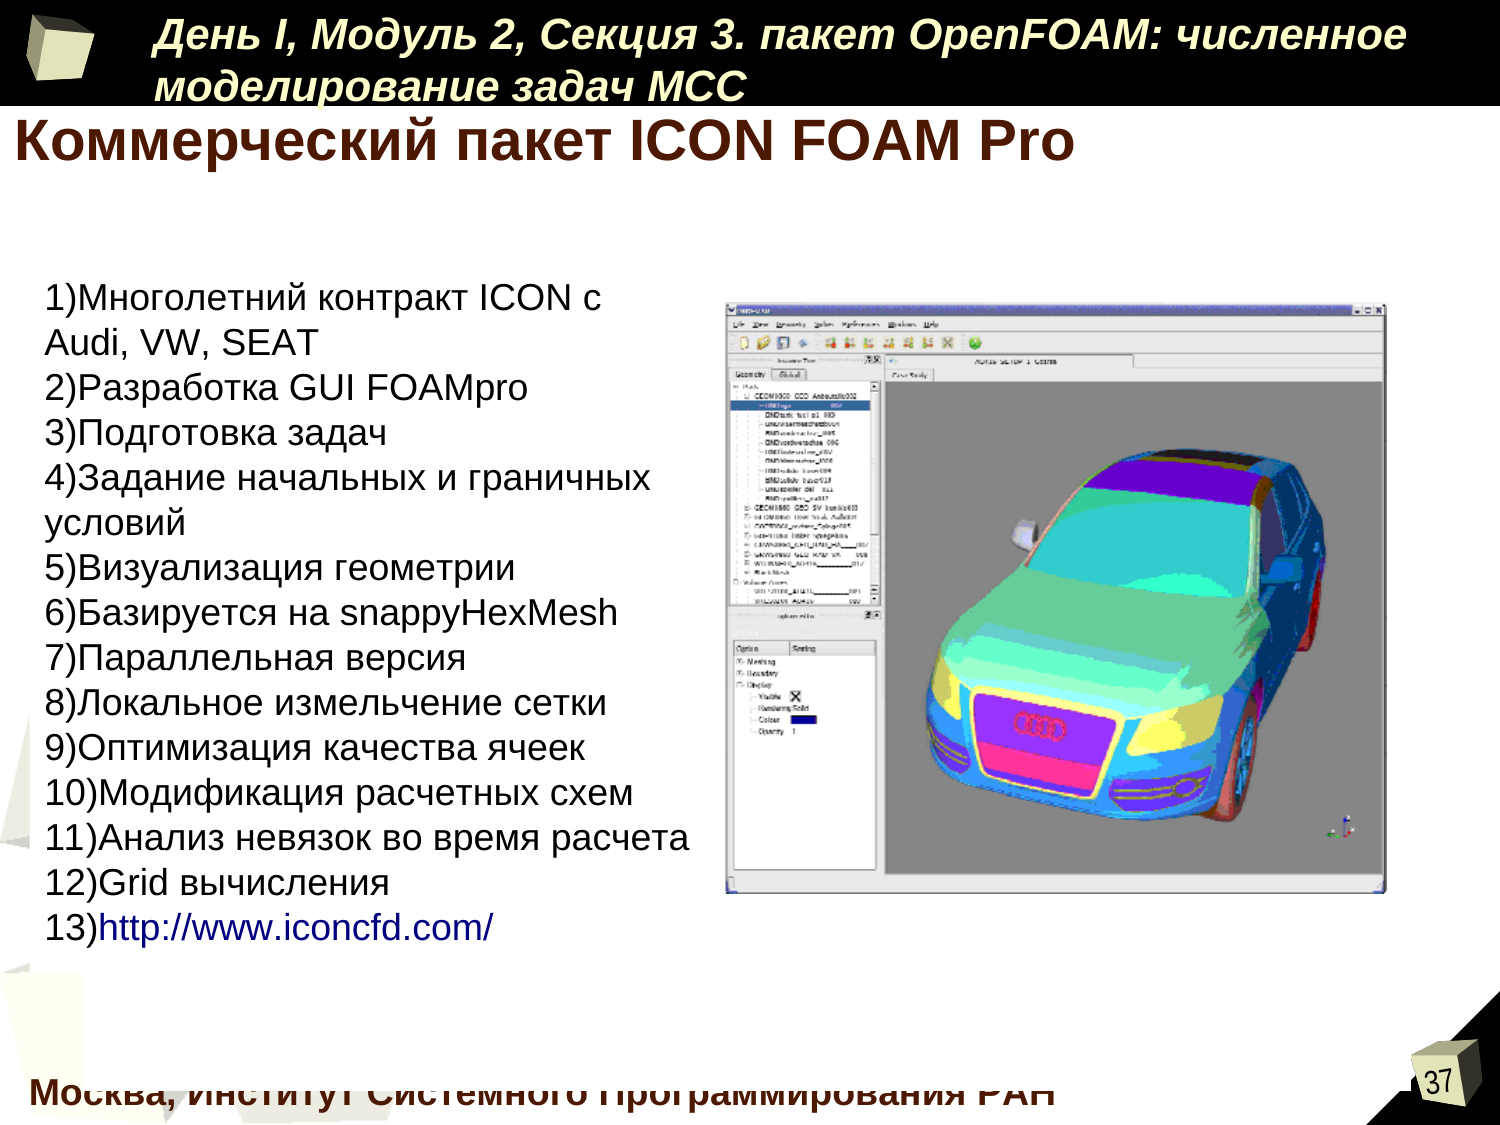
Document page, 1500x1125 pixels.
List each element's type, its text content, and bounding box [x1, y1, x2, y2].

text_box Многолетний контракт ICON с Audi, VW, SEAT Разработка GUI FOAMpro Подготовка задач Задание начальных и граничных условий Визуализация геометрии Базируется на snappyHexMesh Параллельная версия Локальное измельчение сетки Оптимизация качества ячеек Модификация расчетных схем Анализ невязок во время расчета Grid вычисления http://www.iconcfd.com/ [29, 265, 709, 975]
picture [0, 213, 1412, 1125]
text_box Коммерческий пакет ICON FOAM Pro [0, 94, 1500, 180]
